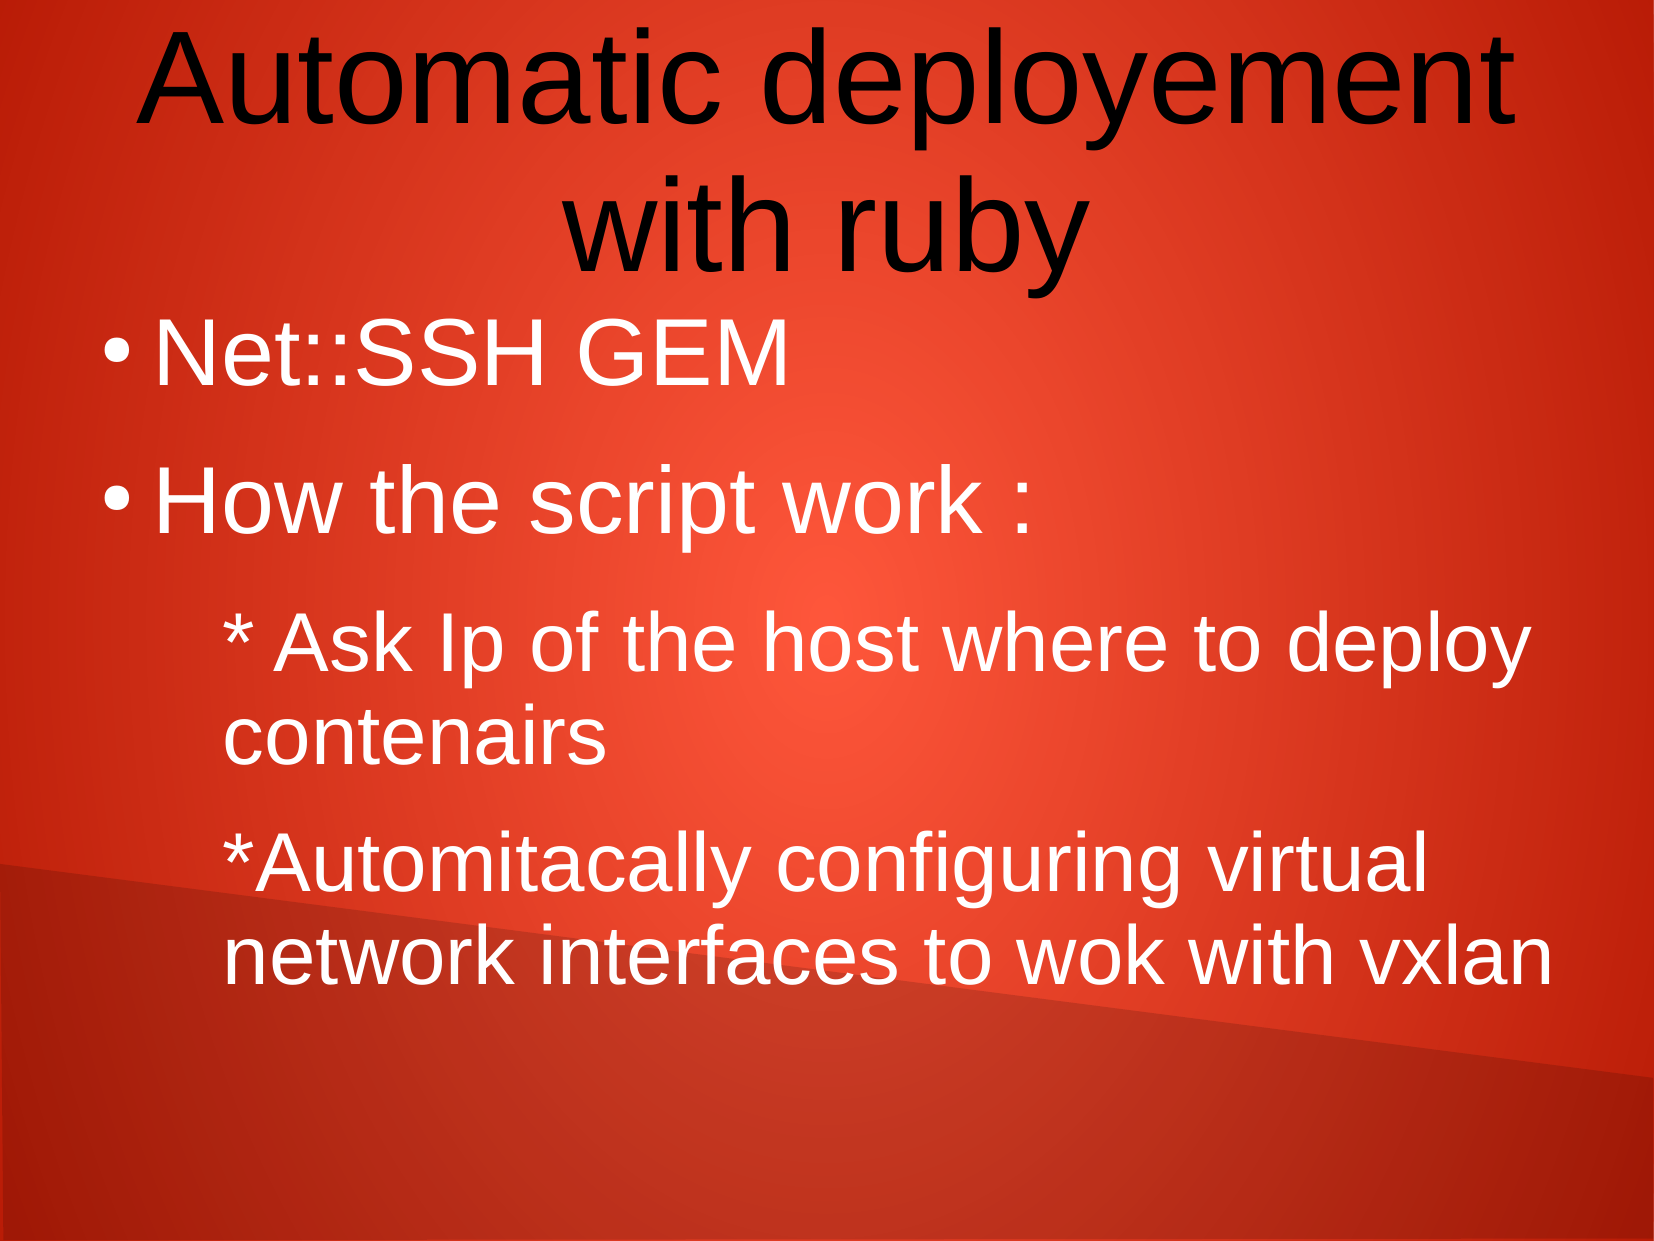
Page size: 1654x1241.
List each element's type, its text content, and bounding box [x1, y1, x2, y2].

title Automatic deployement with ruby [82, 4, 1571, 299]
list Net::SSH GEM How the script work : * Ask Ip of the host where to deploy contenairs *Automitacally configuring virtual network interfaces to wok with vxlan [82, 299, 1571, 1019]
